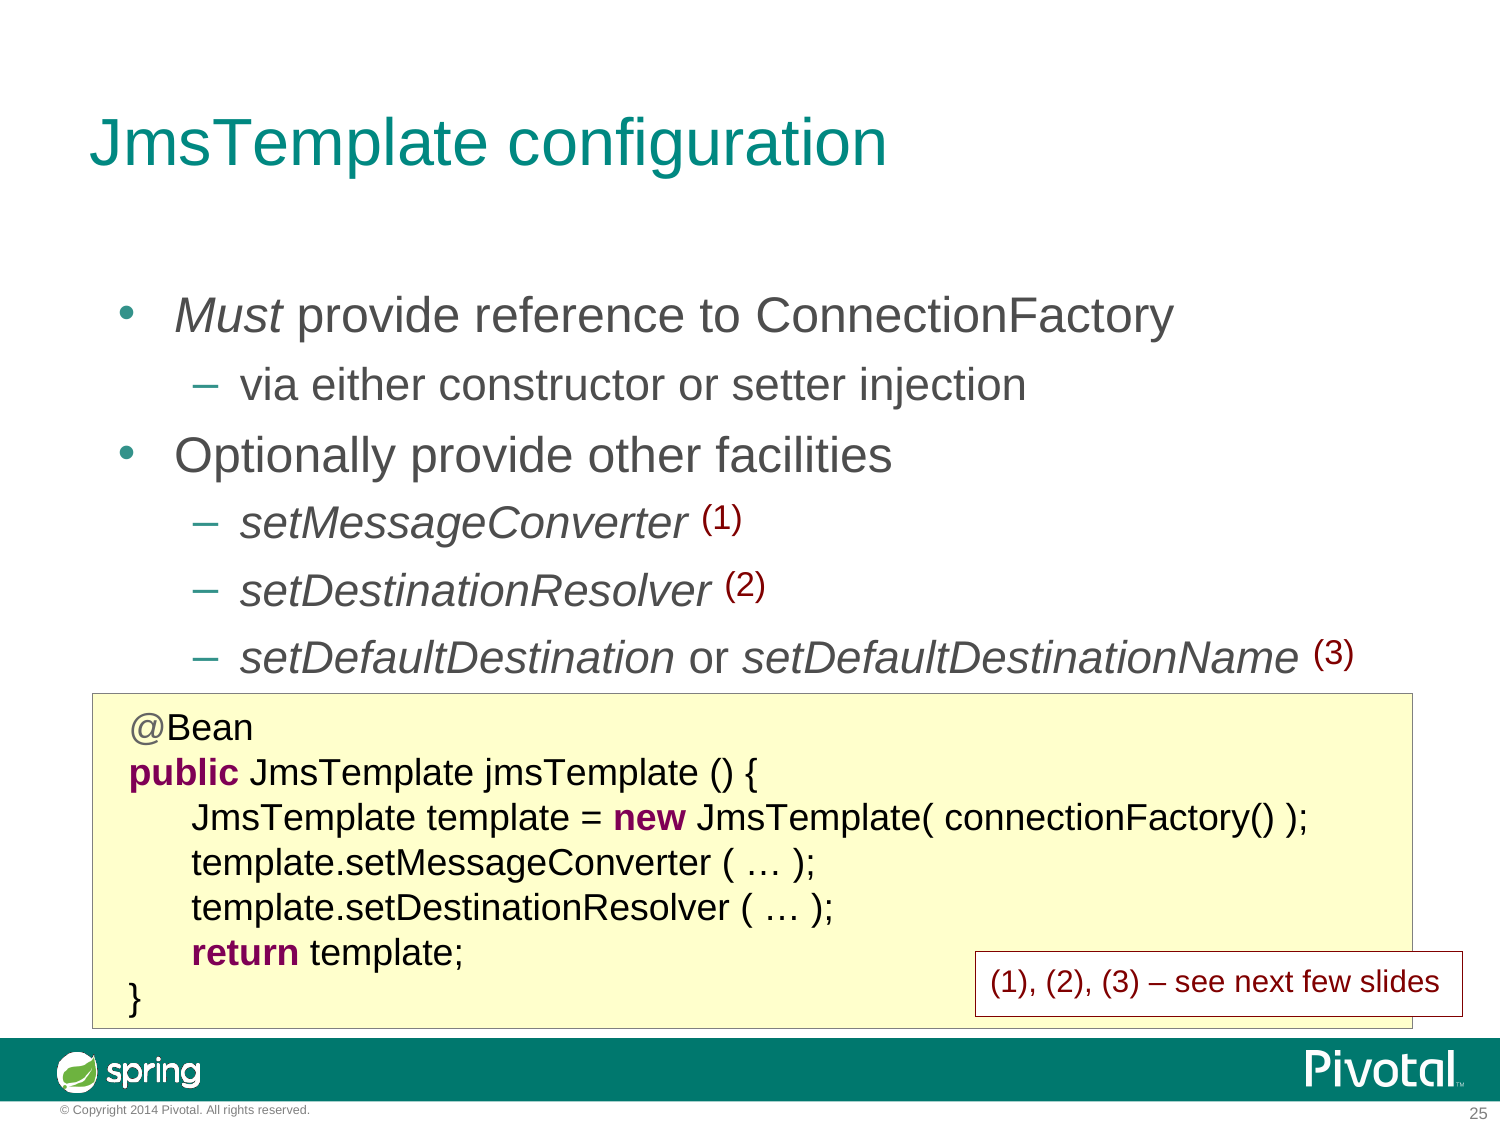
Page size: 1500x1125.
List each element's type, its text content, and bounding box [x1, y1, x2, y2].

picture [1306, 1050, 1464, 1087]
text_box (1), (2), (3) – see next few slides [975, 951, 1463, 1017]
picture [32, 1041, 210, 1103]
list Must provide reference to ConnectionFactory via either constructor or setter injection Optionally provide other facilities setMessageConverter (1) setDestinationResolver (2) setDefaultDestination or setDefaultDestinationName (3) [102, 274, 1394, 693]
text_box @Bean public JmsTemplate jmsTemplate () { JmsTemplate template = new JmsTemplate( connectionFactory() ); template.setMessageConverter ( … ); template.setDestinationResolver ( … ); return template; } [92, 693, 1413, 1029]
title JmsTemplate configuration [75, 44, 1426, 233]
